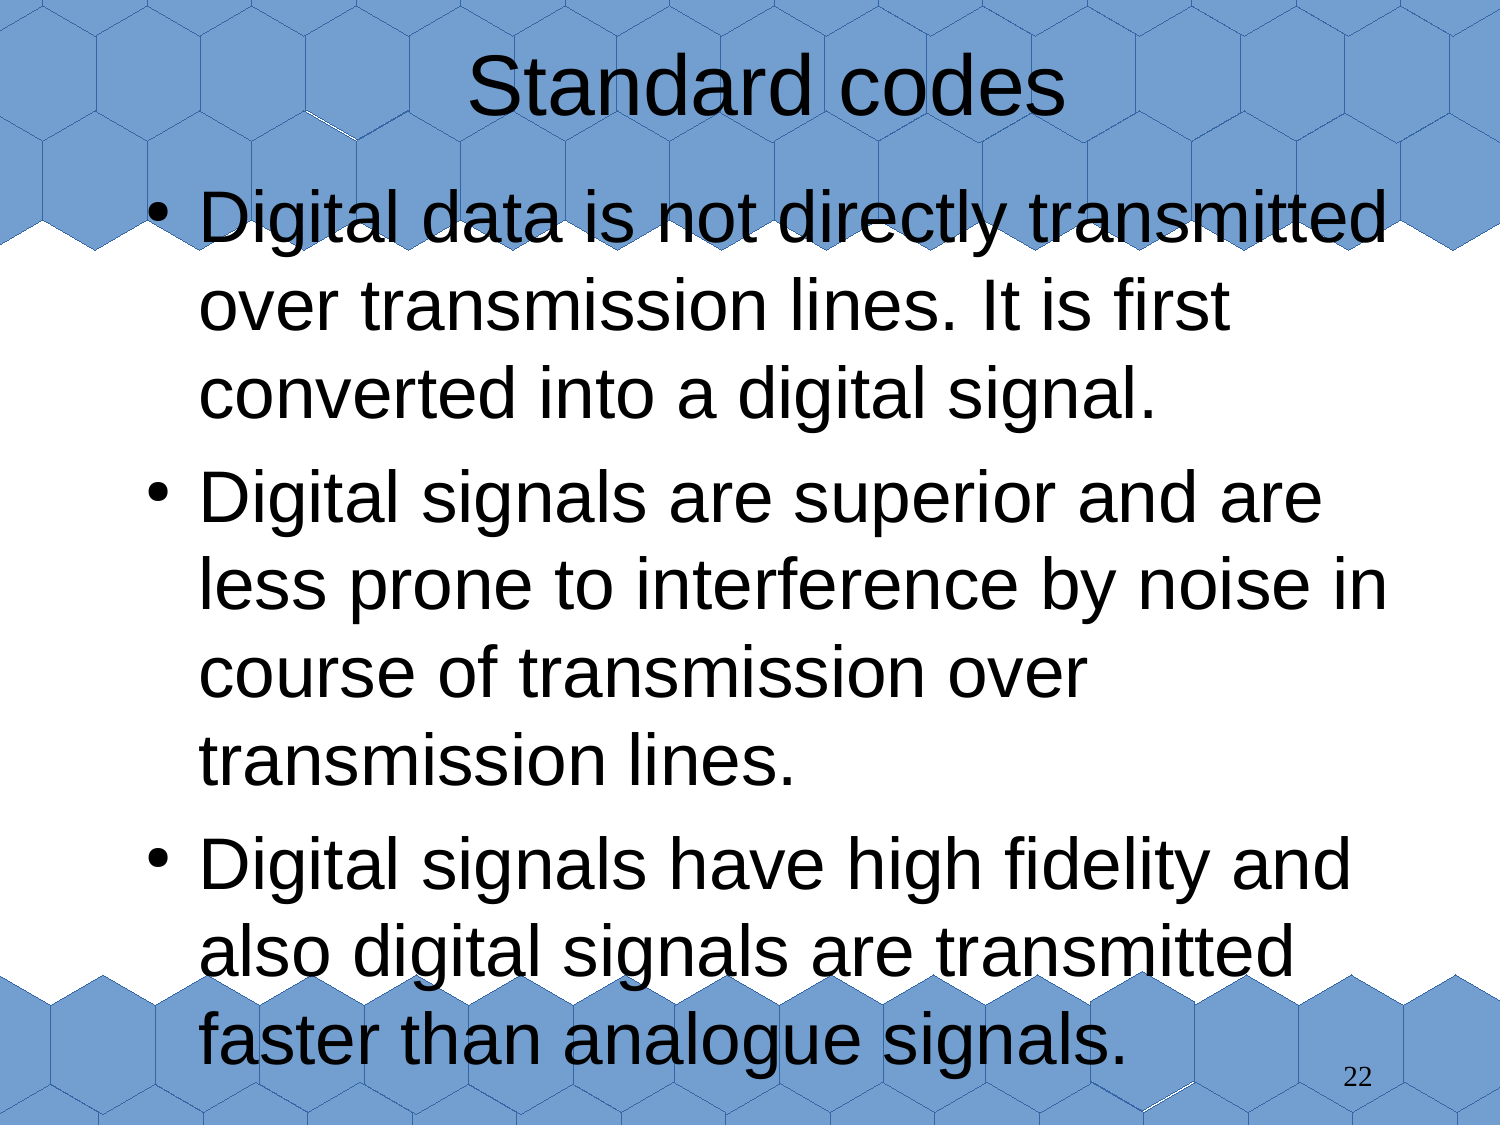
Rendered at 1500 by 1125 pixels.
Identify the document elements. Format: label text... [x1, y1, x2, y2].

text_box <number> [1074, 1050, 1388, 1125]
title Standard codes [112, 0, 1388, 162]
list Digital data is not directly transmitted over transmission lines. It is first converted into a digital signal. Digital signals are superior and are less prone to interference by noise in course of transmission over transmission lines. Digital signals have high fidelity and also digital signals are transmitted faster than analogue signals. [112, 162, 1476, 1100]
